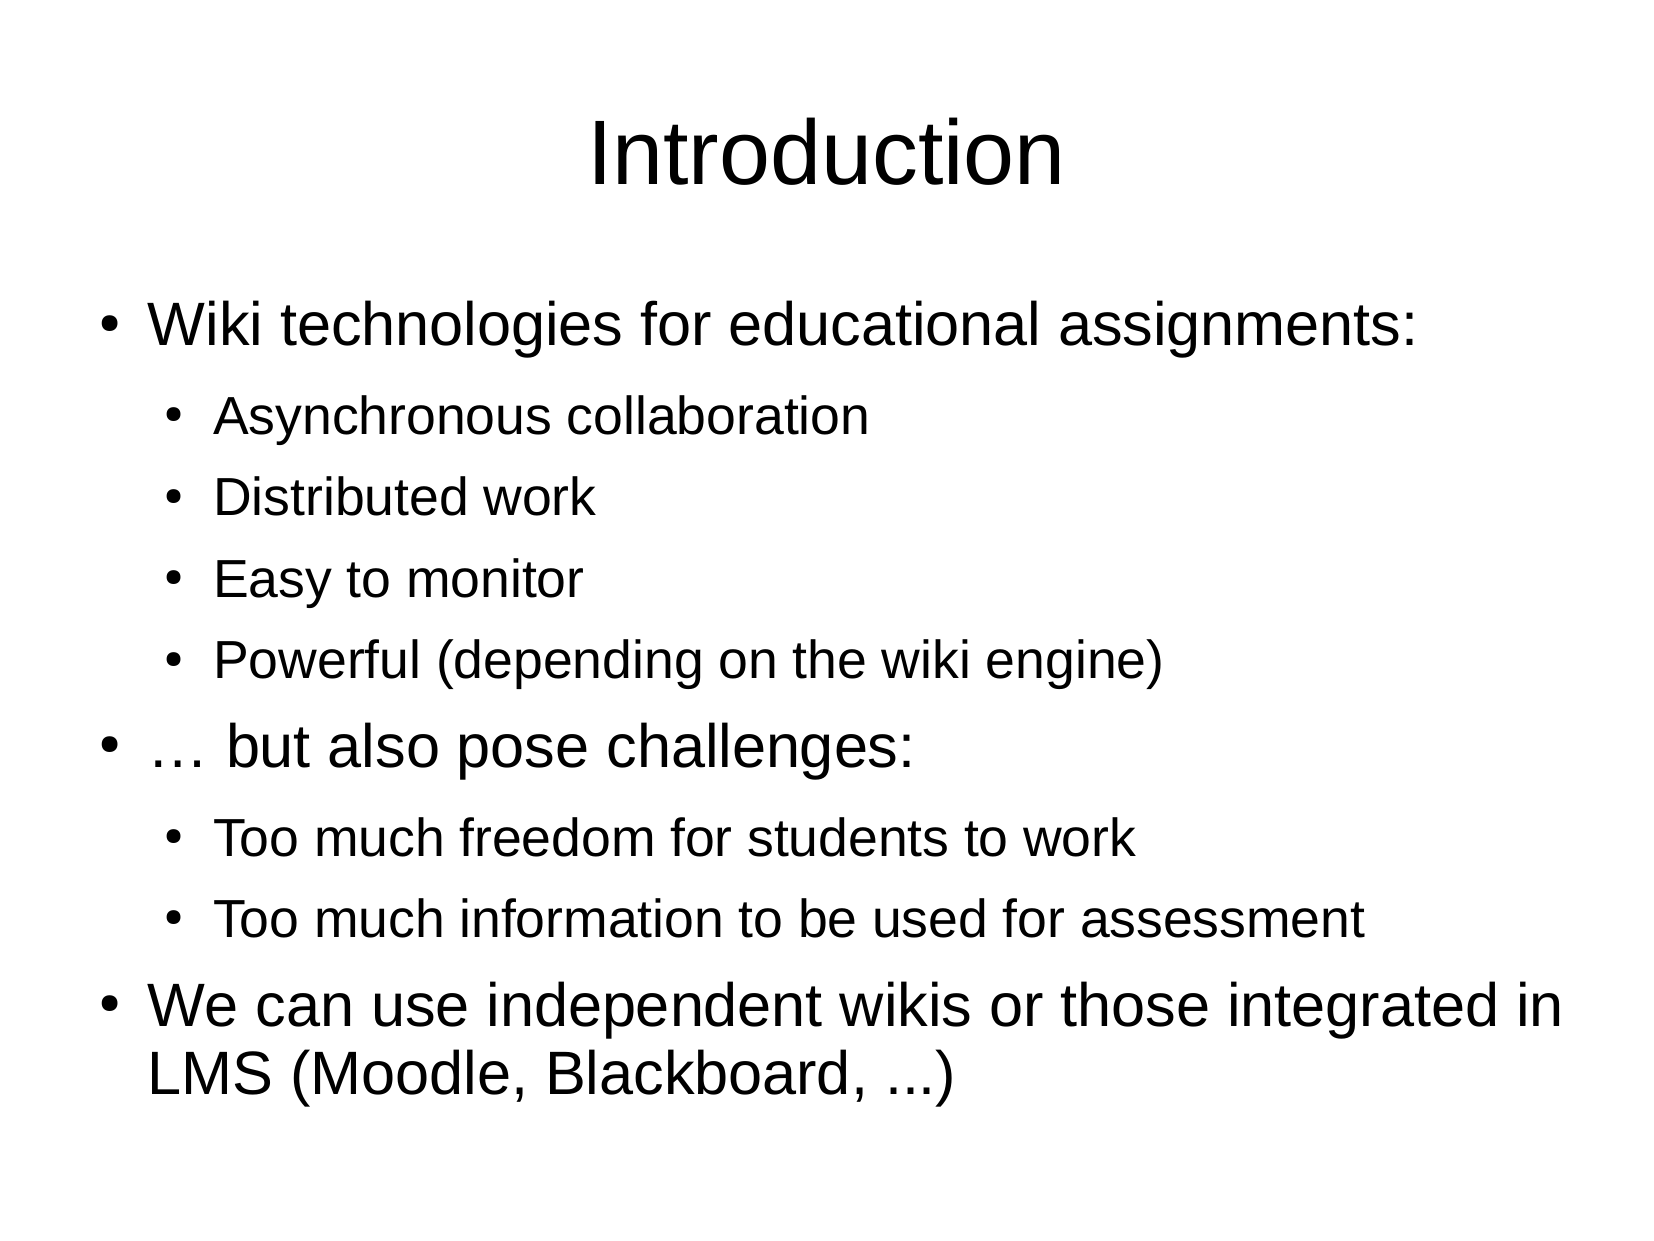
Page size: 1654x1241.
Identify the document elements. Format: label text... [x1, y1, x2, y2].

list Wiki technologies for educational assignments: Asynchronous collaboration Distributed work Easy to monitor Powerful (depending on the wiki engine) … but also pose challenges: Too much freedom for students to work Too much information to be used for assessment We can use independent wikis or those integrated in LMS (Moodle, Blackboard, ...) [82, 290, 1571, 1109]
title Introduction [82, 49, 1571, 257]
